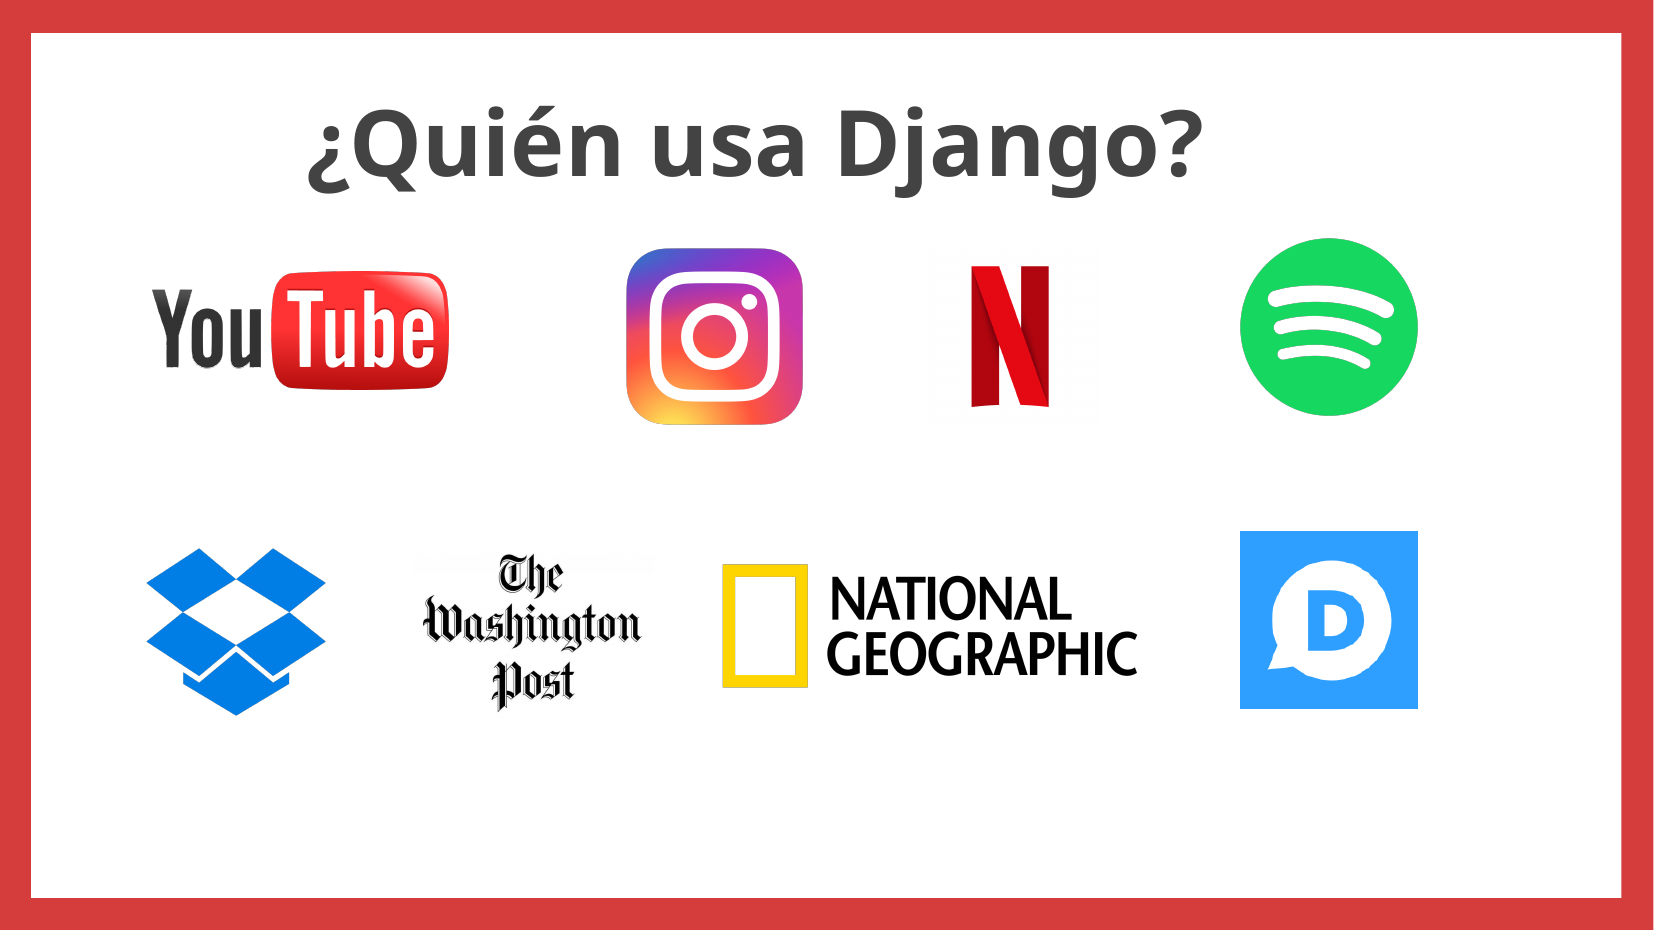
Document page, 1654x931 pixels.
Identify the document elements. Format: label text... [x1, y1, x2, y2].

picture [152, 271, 449, 390]
picture [625, 247, 804, 426]
picture [921, 247, 1099, 426]
picture [720, 507, 1139, 745]
title ¿Quién usa Django? [291, 54, 1363, 239]
picture [1240, 238, 1418, 416]
picture [141, 543, 331, 721]
picture [1240, 531, 1418, 709]
picture [413, 543, 654, 721]
